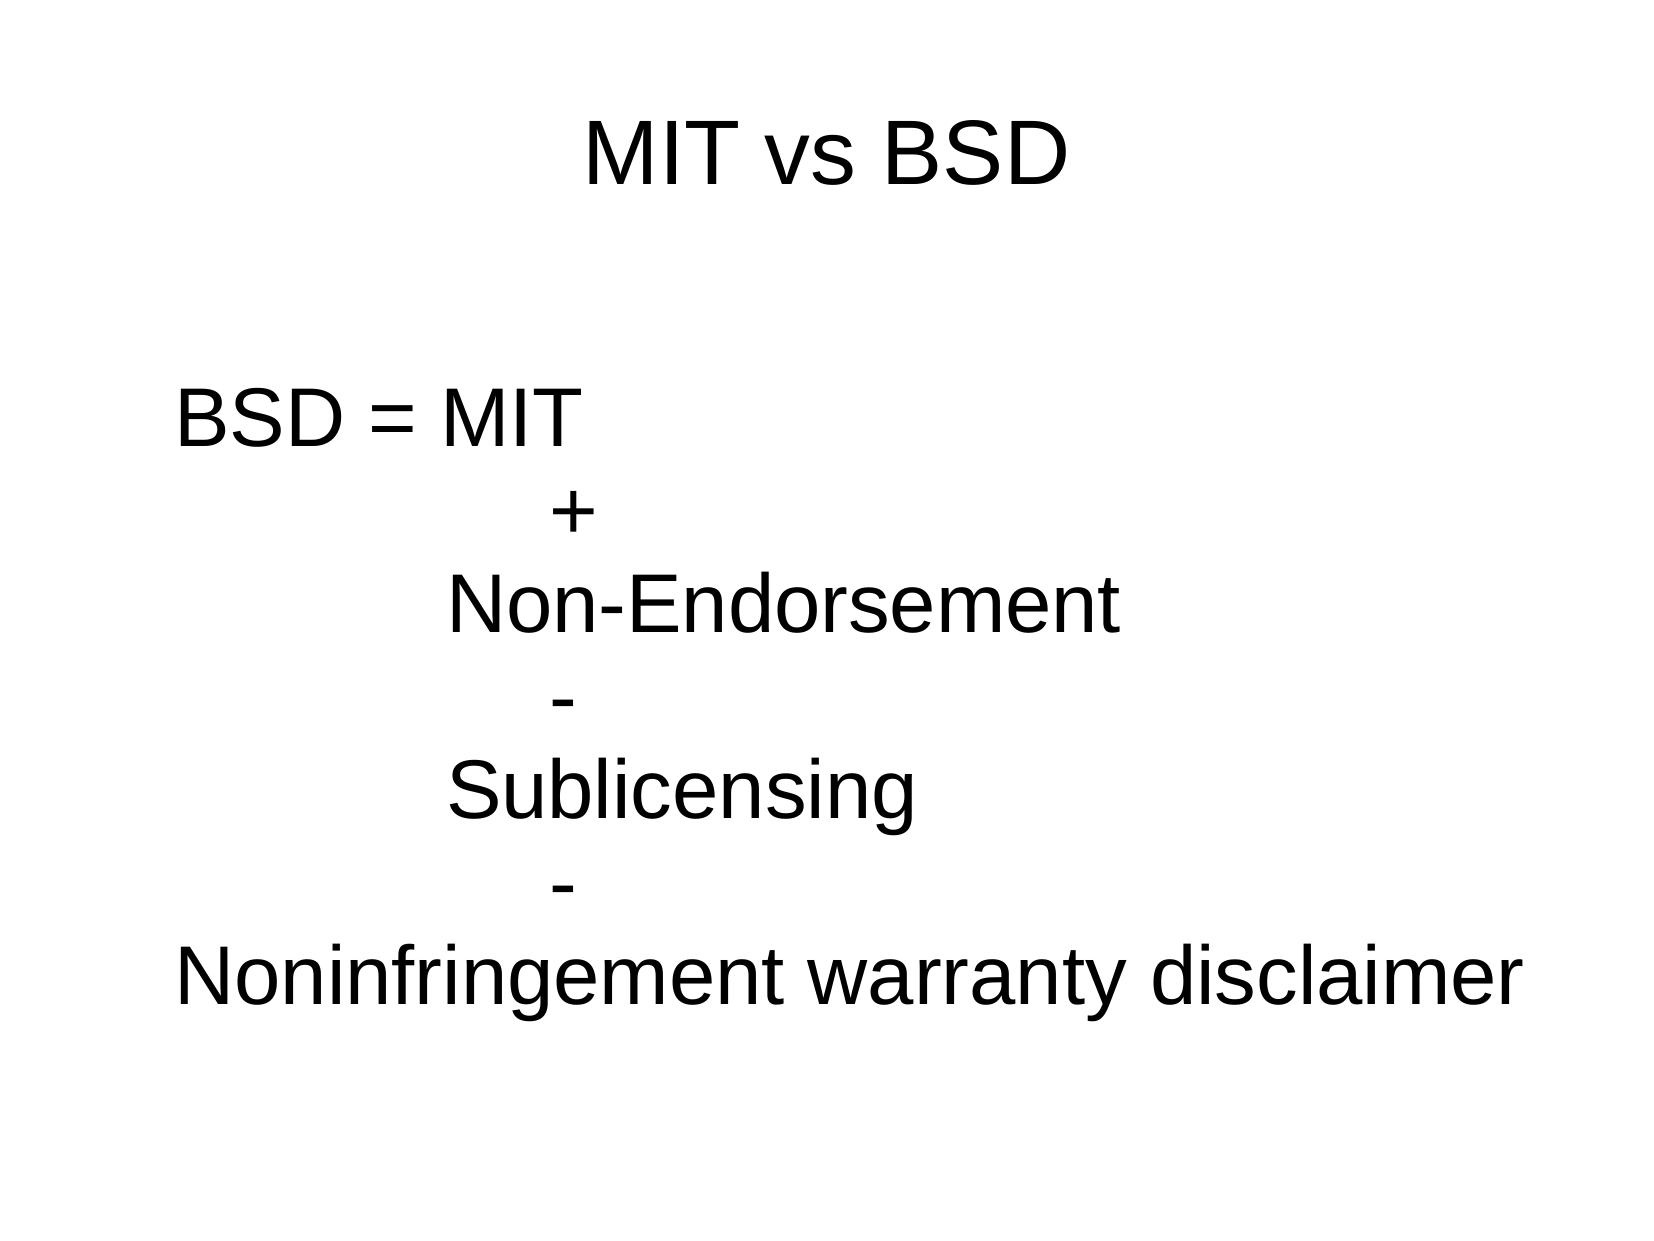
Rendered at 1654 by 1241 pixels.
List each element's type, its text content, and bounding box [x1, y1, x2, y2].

text_box BSD = MIT + Non-Endorsement - Sublicensing - Noninfringement warranty disclaimer [159, 363, 1572, 1030]
title MIT vs BSD [82, 41, 1571, 265]
